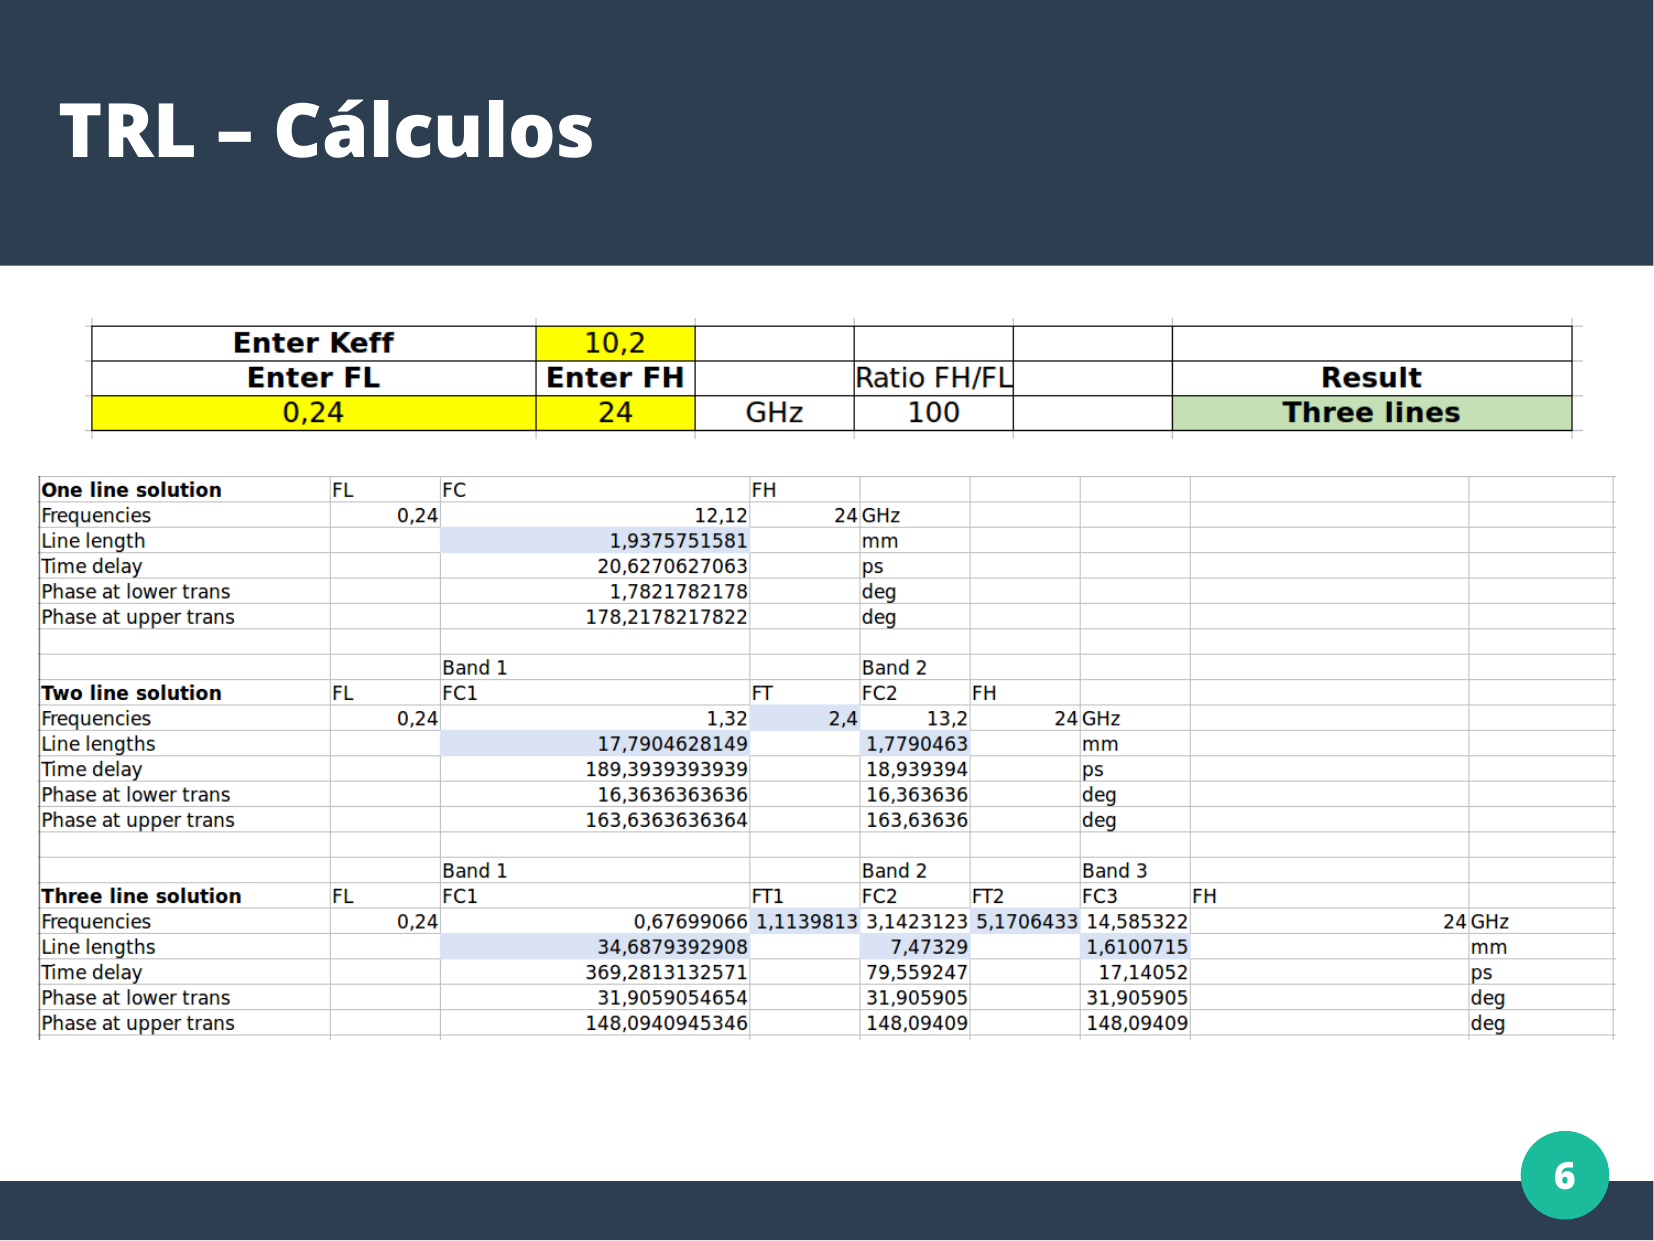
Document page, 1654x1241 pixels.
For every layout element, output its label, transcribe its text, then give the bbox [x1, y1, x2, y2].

picture [85, 318, 1583, 439]
title TRL – Cálculos [59, 49, 1595, 207]
picture [38, 476, 1616, 1040]
